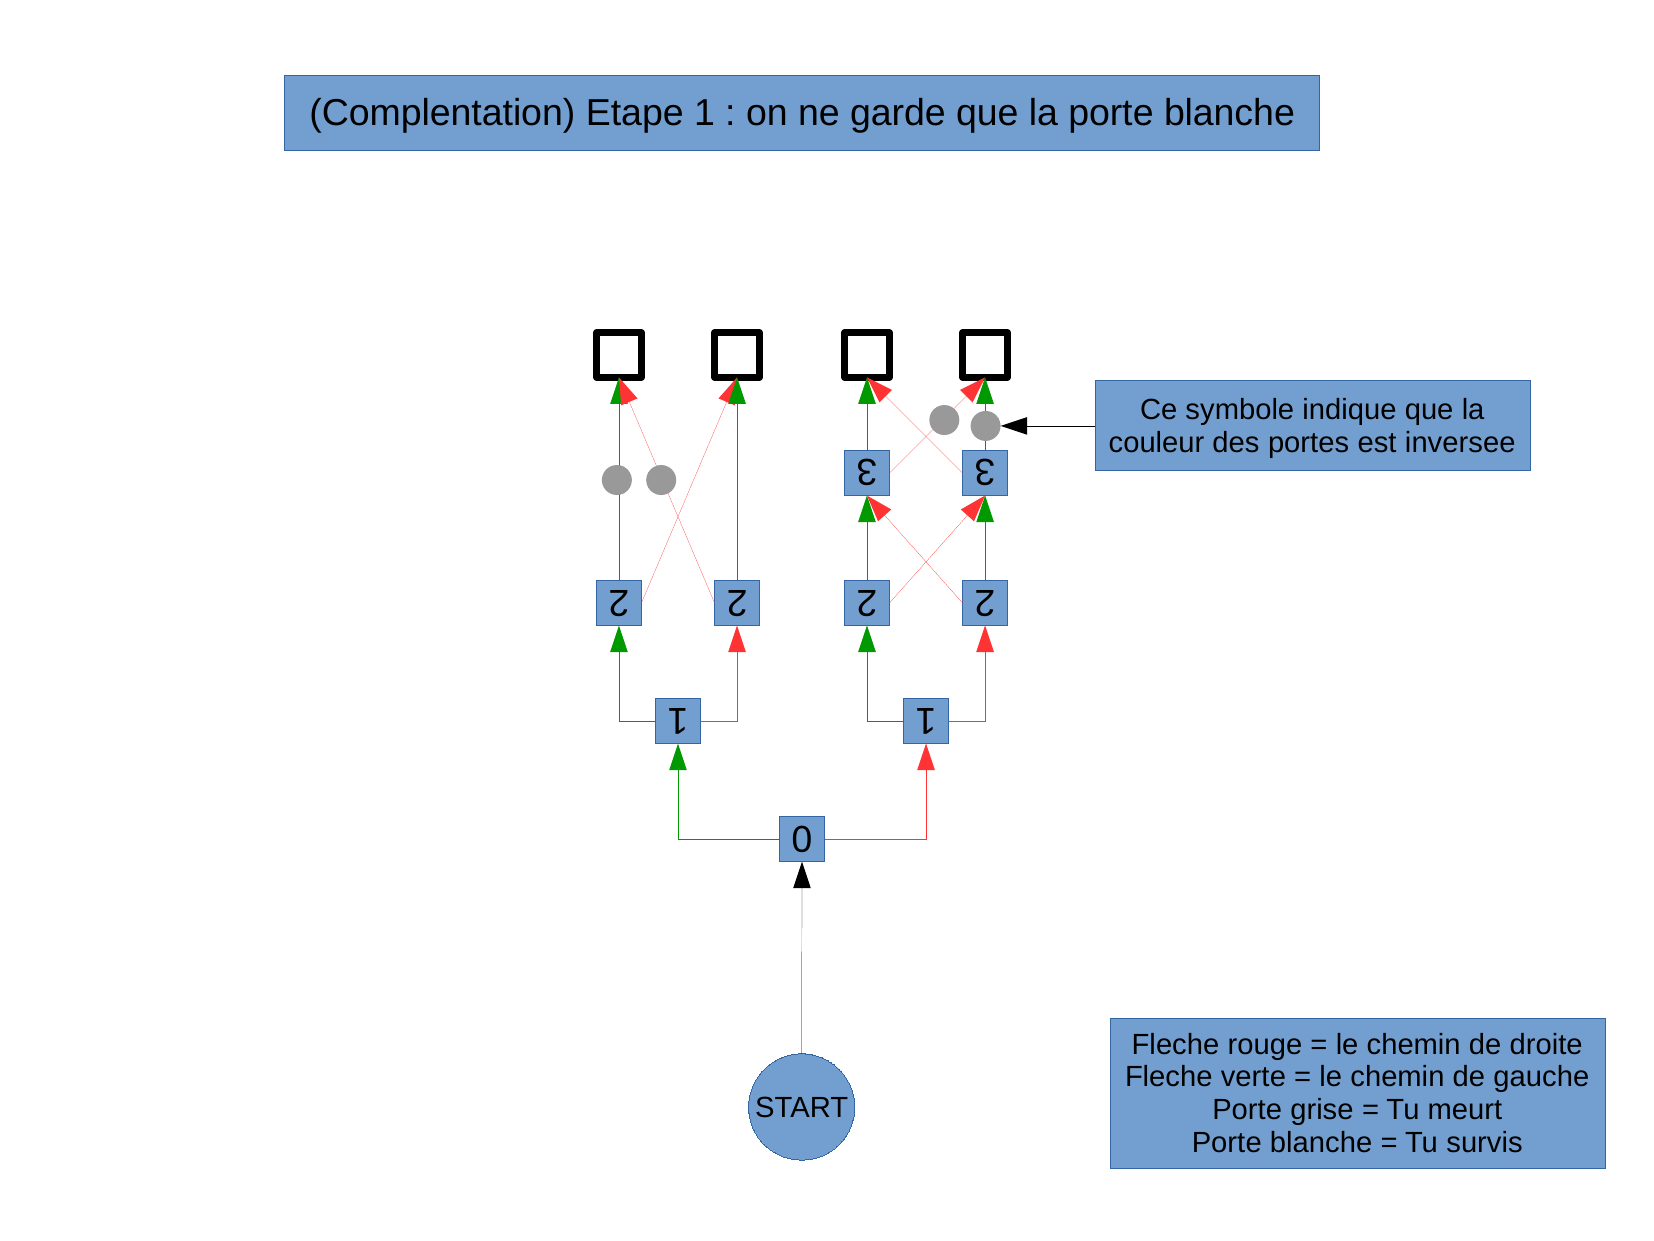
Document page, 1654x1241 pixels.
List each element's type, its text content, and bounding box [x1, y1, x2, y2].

text_box [929, 405, 960, 436]
text_box [596, 332, 642, 378]
text_box 2 [962, 580, 1008, 626]
text_box [970, 410, 1001, 441]
text_box 2 [714, 580, 760, 626]
text_box 3 [844, 450, 890, 496]
text_box 1 [655, 698, 701, 744]
text_box 2 [596, 580, 642, 626]
text_box START [748, 1053, 855, 1161]
text_box [844, 332, 890, 378]
text_box [714, 332, 760, 378]
text_box 2 [844, 580, 890, 626]
text_box 0 [779, 816, 825, 862]
text_box [962, 332, 1008, 378]
text_box 3 [962, 450, 1008, 496]
text_box [601, 465, 632, 496]
text_box (Complentation) Etape 1 : on ne garde que la porte blanche [284, 75, 1320, 151]
text_box Fleche rouge = le chemin de droite Fleche verte = le chemin de gauche Porte grise = Tu meurt Porte blanche = Tu survis [1110, 1018, 1606, 1169]
text_box Ce symbole indique que la couleur des portes est inversee [1095, 380, 1531, 471]
text_box 1 [903, 698, 949, 744]
text_box [646, 465, 677, 496]
